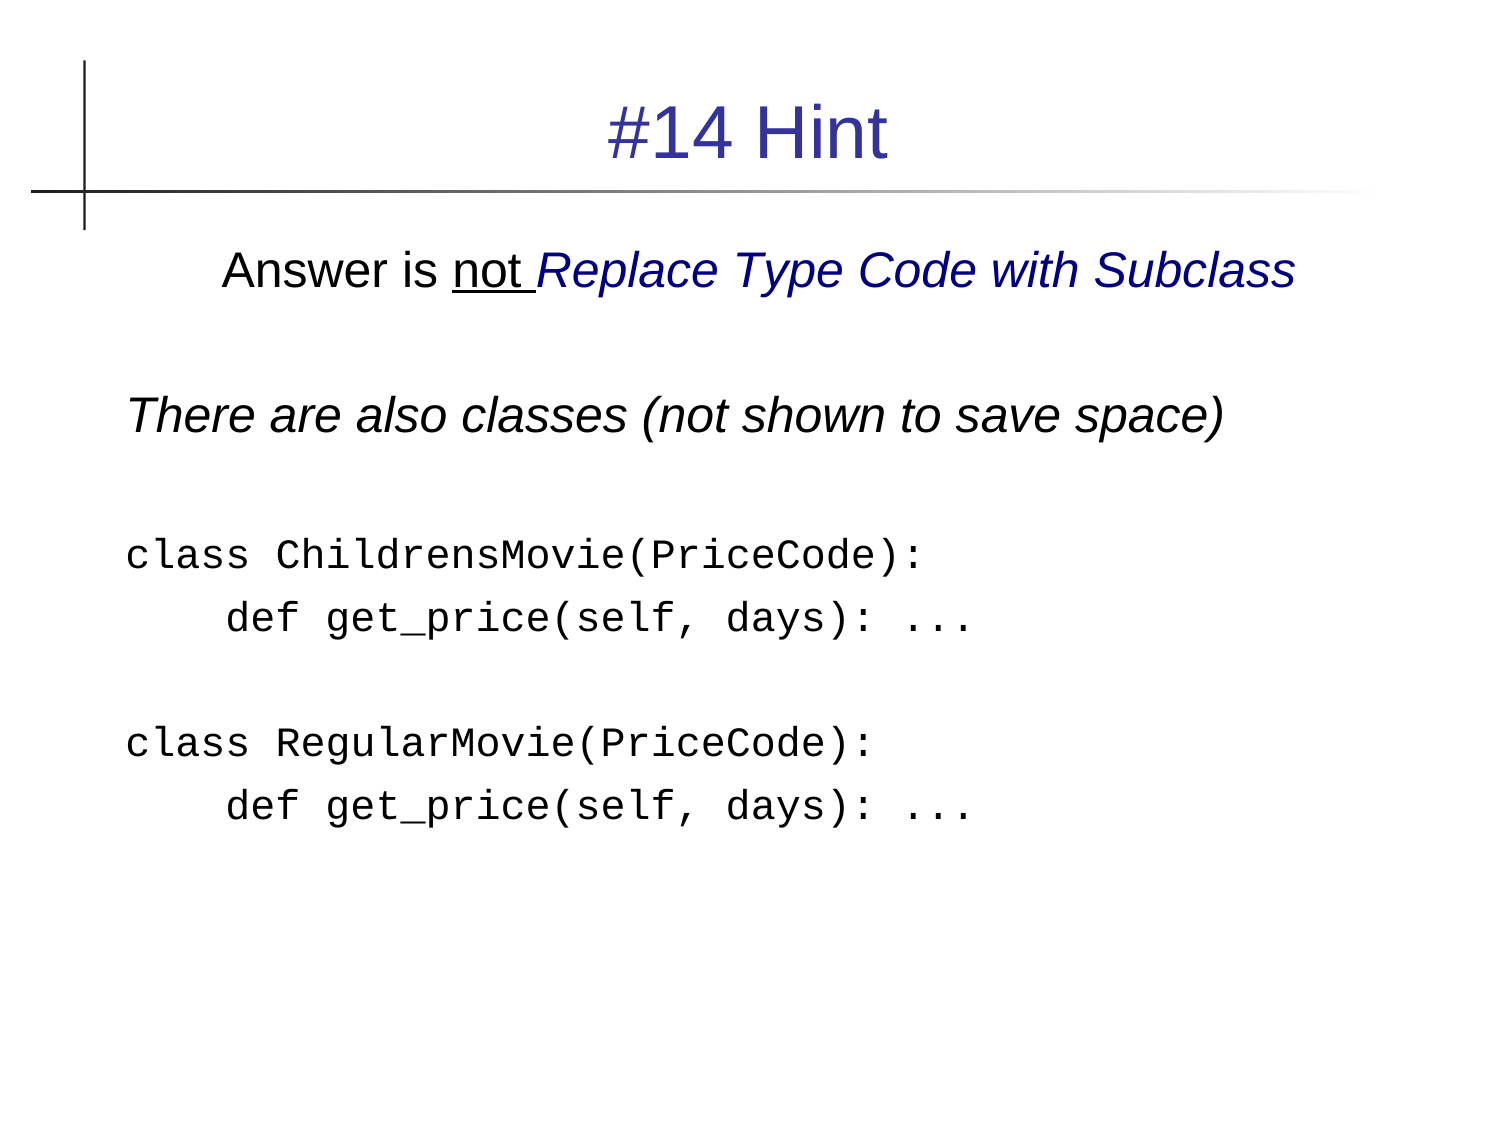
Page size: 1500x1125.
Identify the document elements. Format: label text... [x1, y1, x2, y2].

list Answer is not Replace Type Code with Subclass There are also classes (not shown to save space) class ChildrensMovie(PriceCode): def get_price(self, days): ... class RegularMovie(PriceCode): def get_price(self, days): ... [110, 229, 1408, 960]
title #14 Hint [100, 42, 1397, 182]
